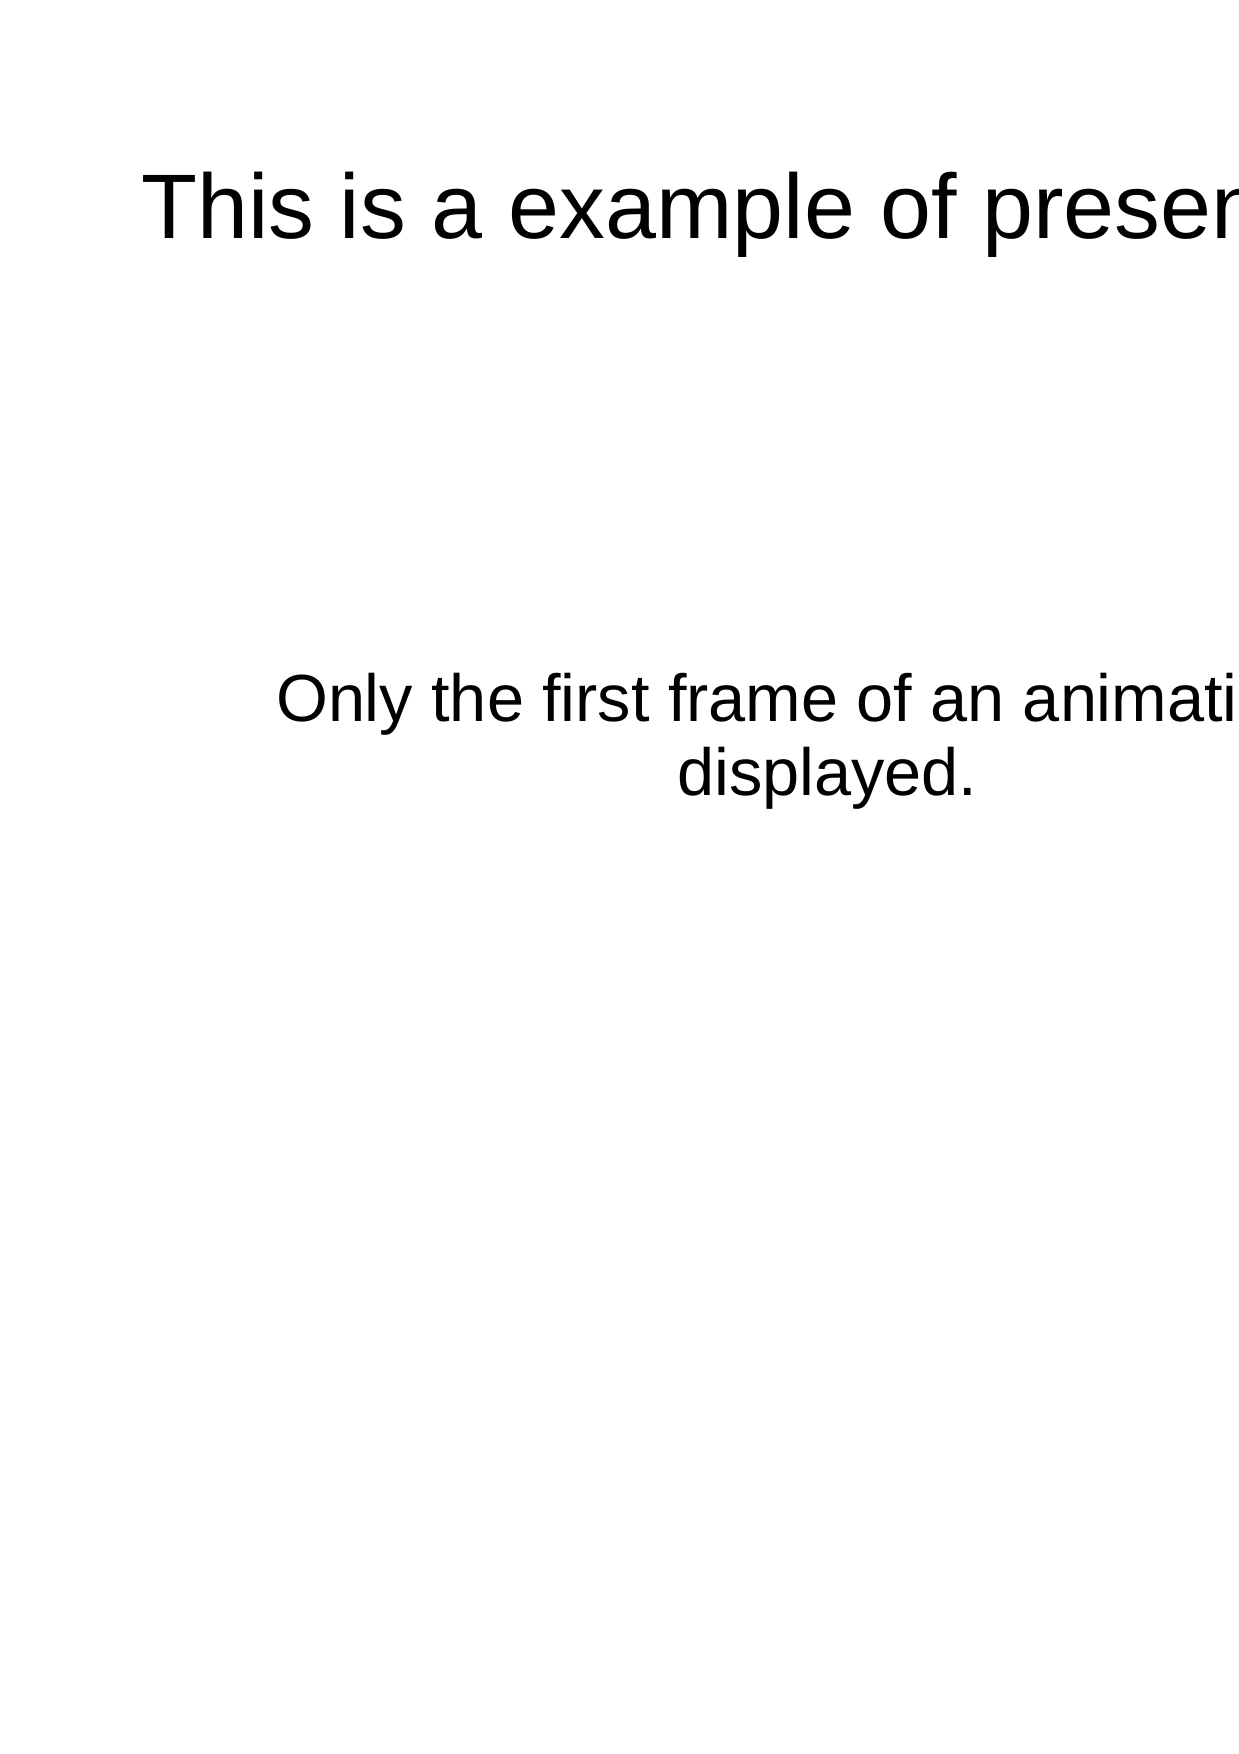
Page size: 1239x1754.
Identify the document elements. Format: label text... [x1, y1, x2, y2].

title This is a example of presentation. [121, 102, 1239, 311]
subtitle Only the first frame of an animation is displayed. [121, 344, 1239, 1127]
